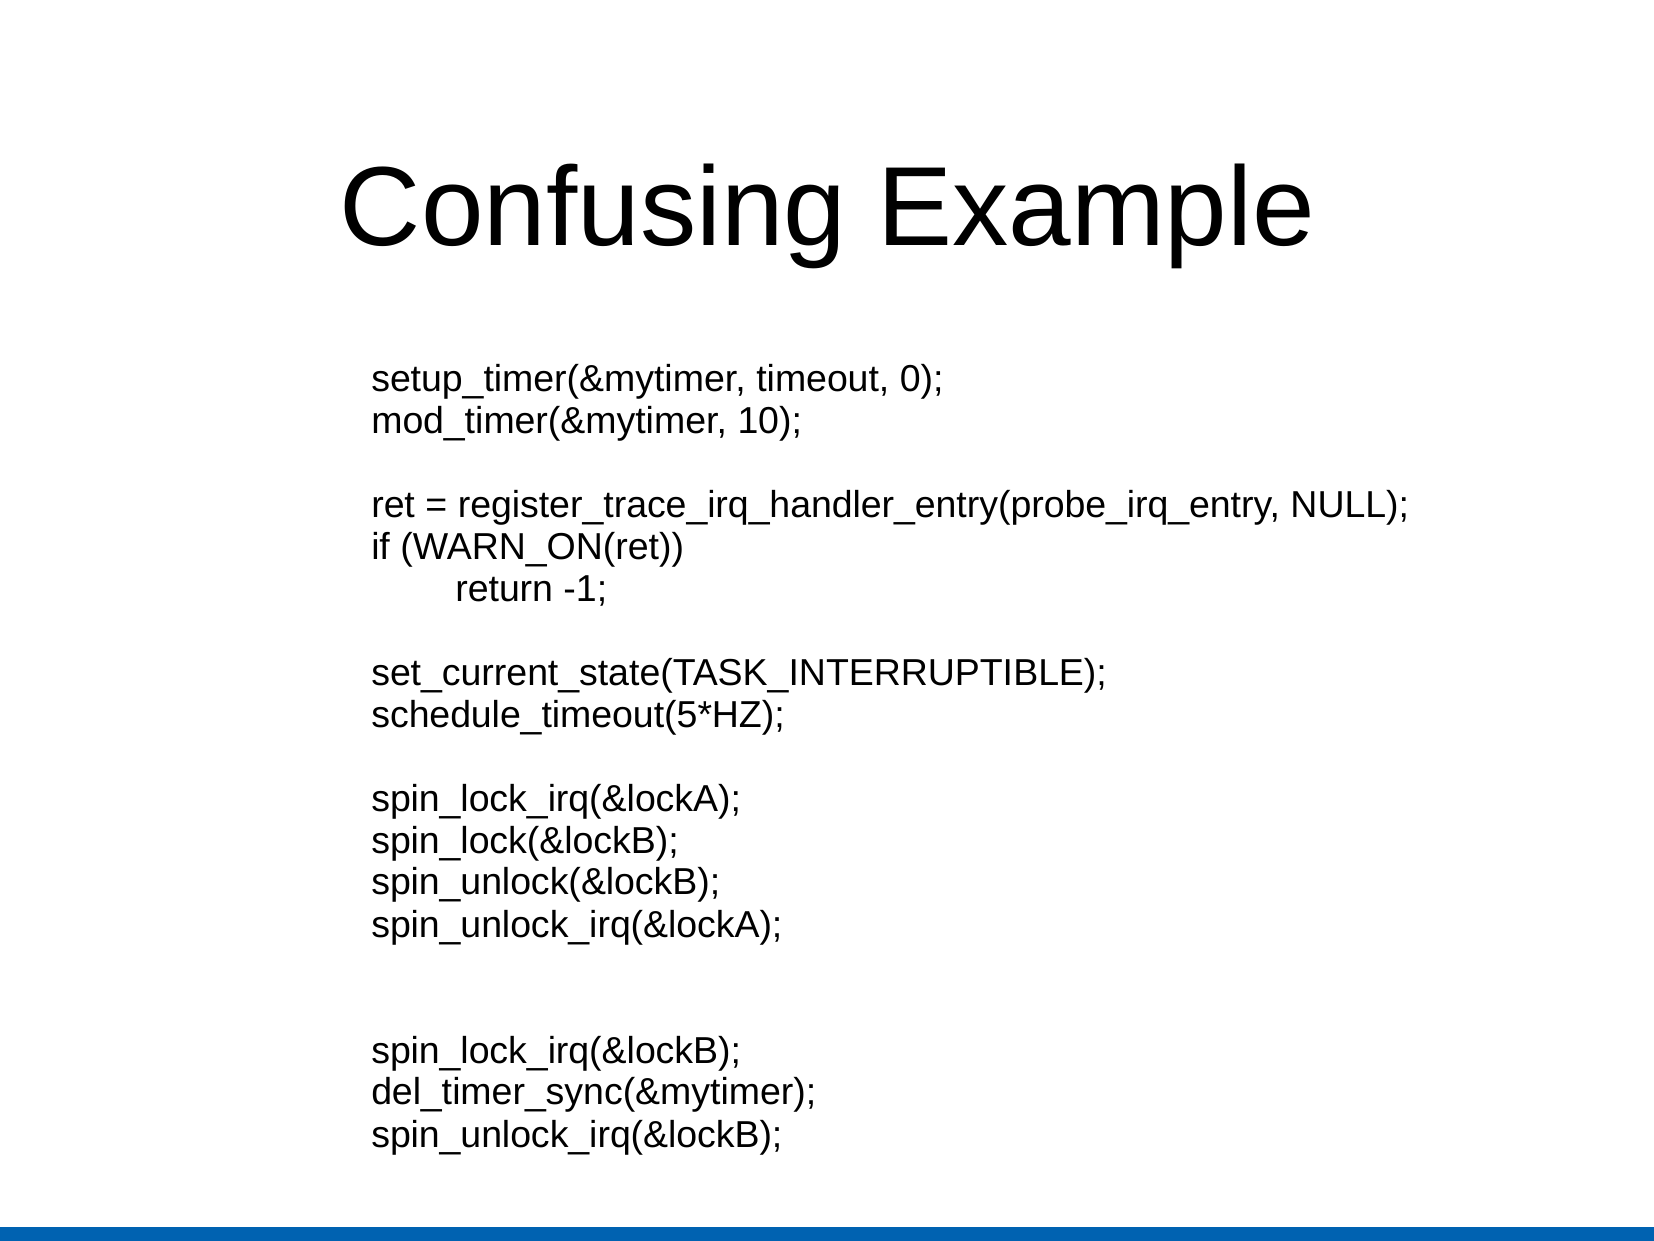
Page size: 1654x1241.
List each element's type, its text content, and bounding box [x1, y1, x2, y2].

text_box setup_timer(&mytimer, timeout, 0); mod_timer(&mytimer, 10); ret = register_trace_irq_handler_entry(probe_irq_entry, NULL); if (WARN_ON(ret)) return -1; set_current_state(TASK_INTERRUPTIBLE); schedule_timeout(5*HZ); spin_lock_irq(&lockA); spin_lock(&lockB); spin_unlock(&lockB); spin_unlock_irq(&lockA); spin_lock_irq(&lockB); del_timer_sync(&mytimer); spin_unlock_irq(&lockB); [272, 349, 1426, 1163]
title Confusing Example [121, 110, 1534, 303]
